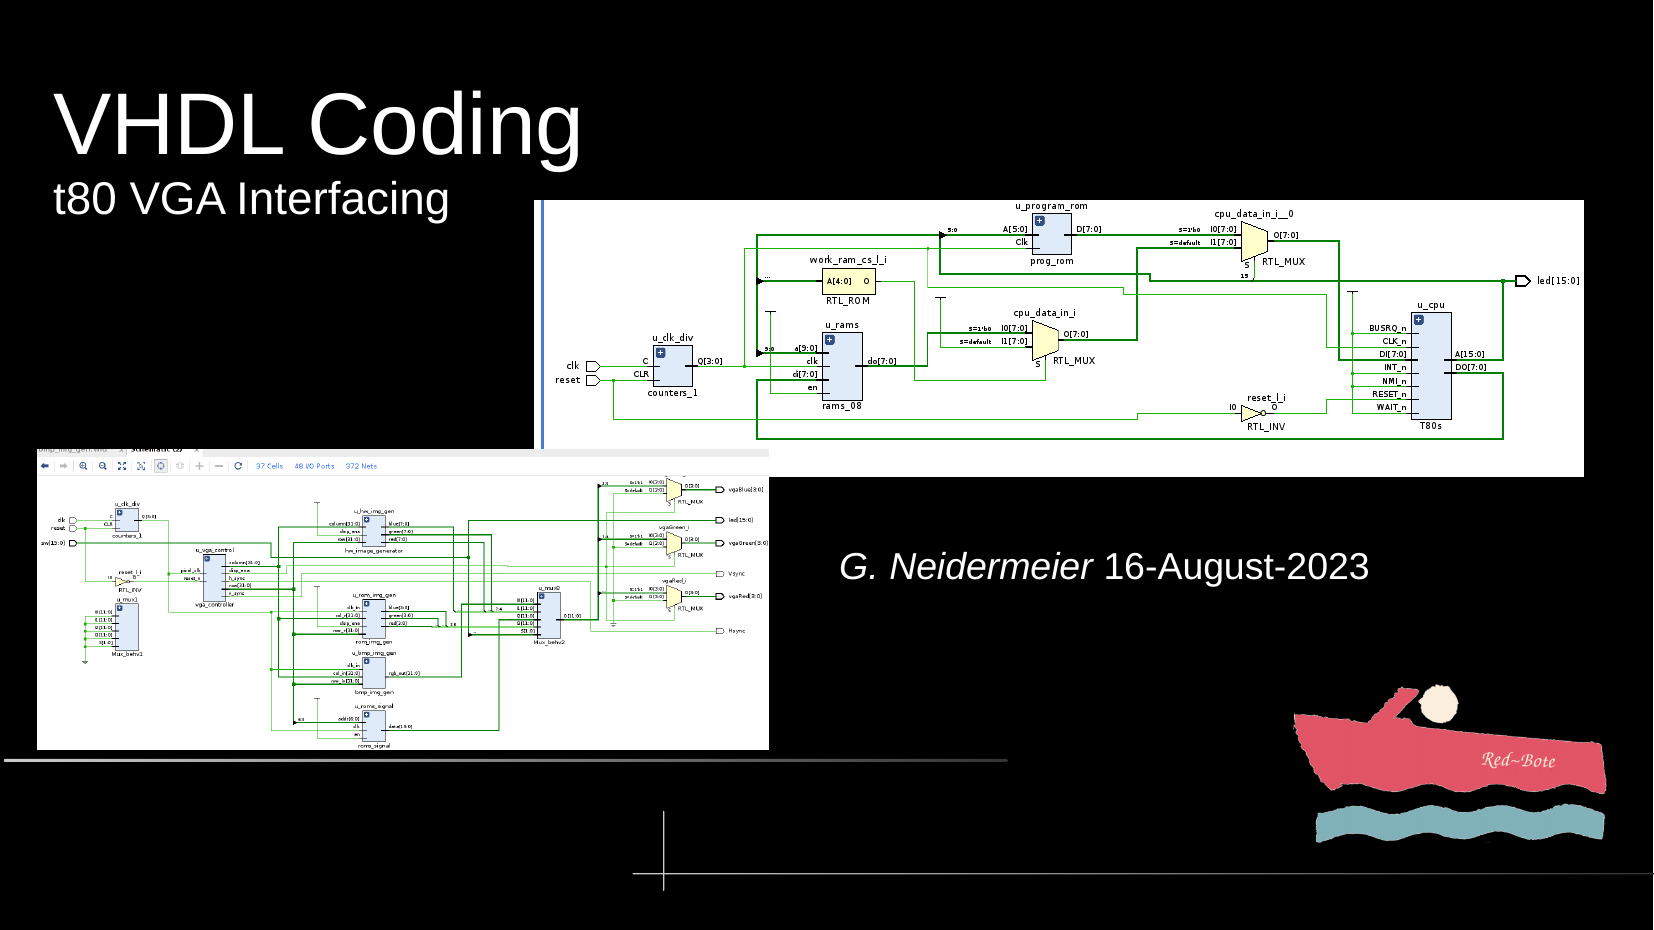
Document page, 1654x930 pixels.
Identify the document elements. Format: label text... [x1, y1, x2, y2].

text_box G. Neidermeier 16-August-2023 [824, 538, 1425, 638]
picture [37, 200, 1584, 750]
picture [1286, 667, 1616, 863]
title VHDL Coding t80 VGA Interfacing [53, 37, 691, 263]
